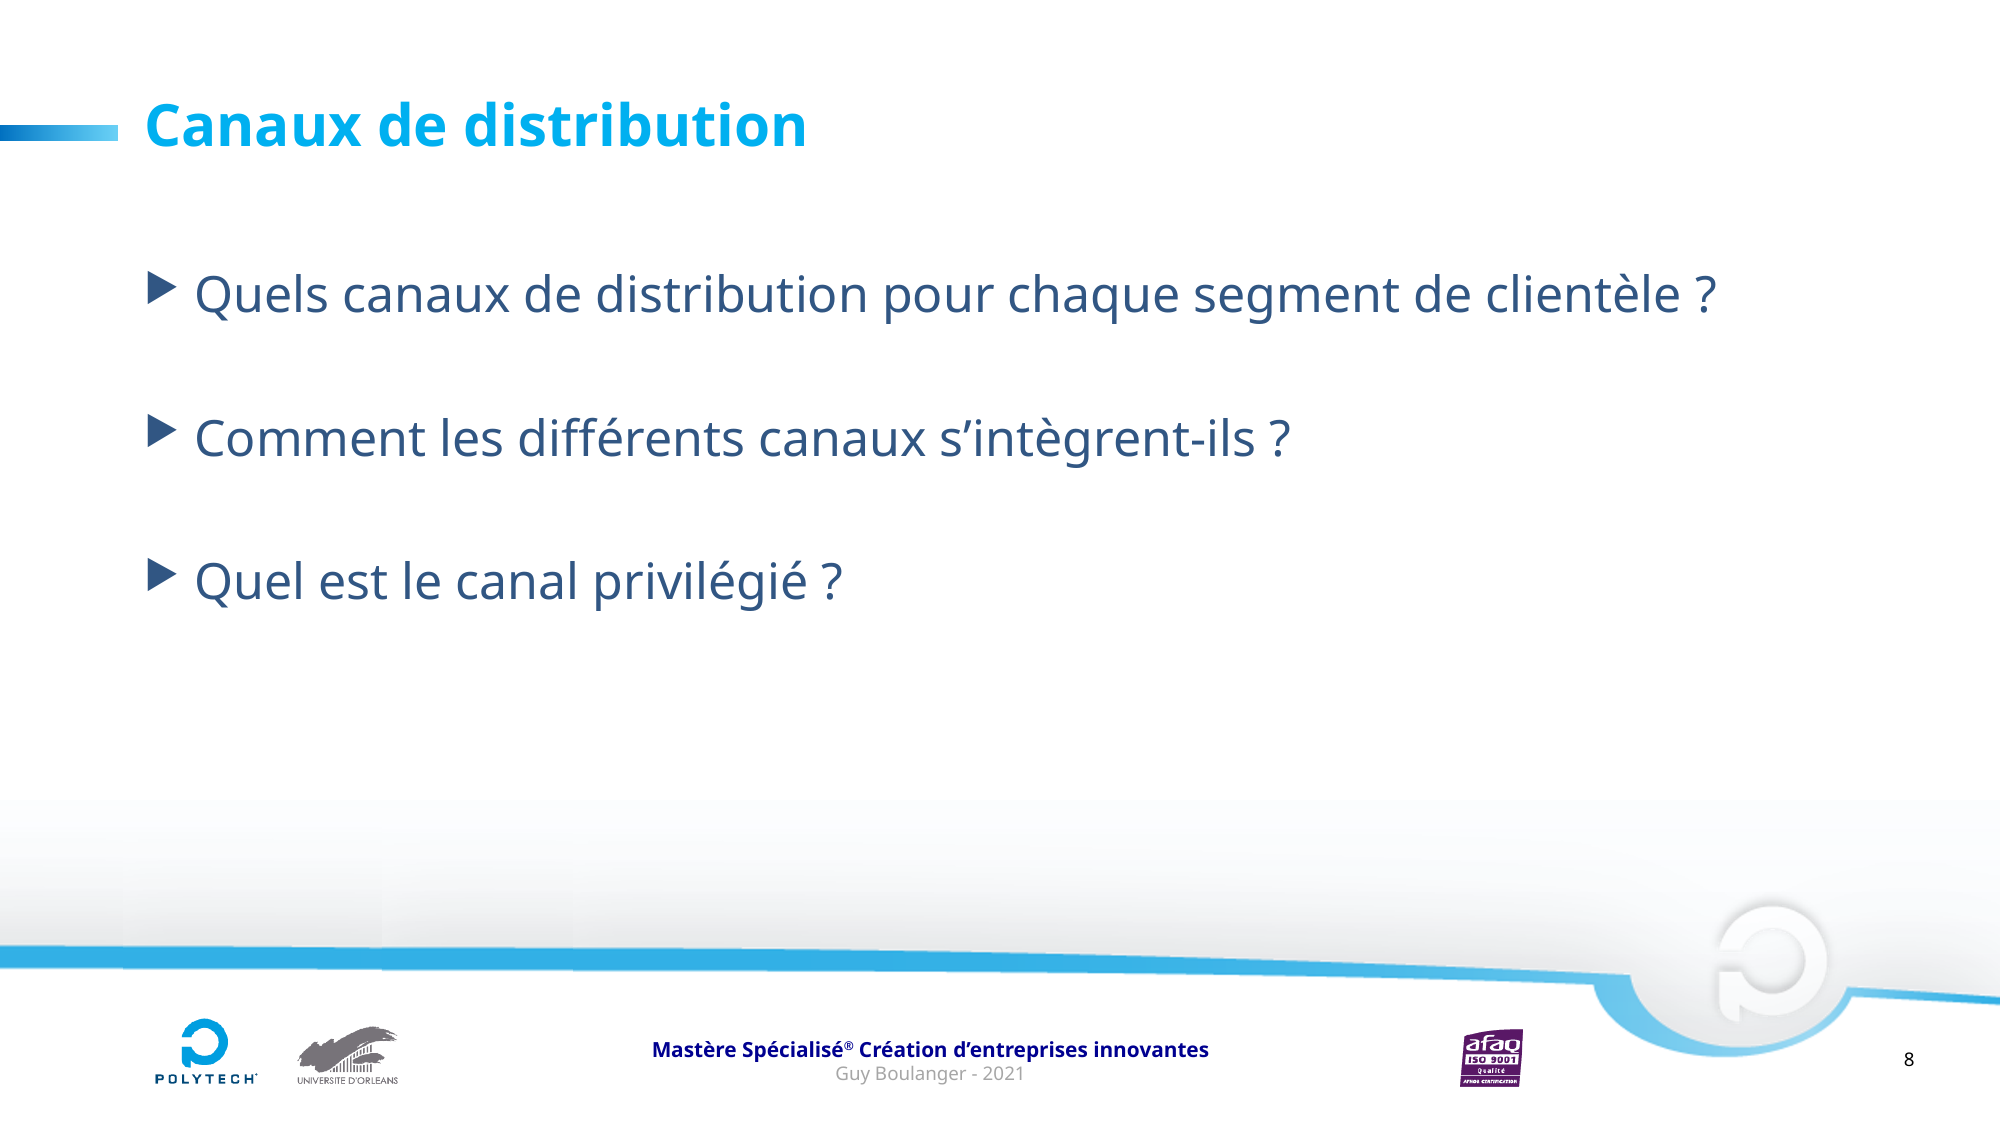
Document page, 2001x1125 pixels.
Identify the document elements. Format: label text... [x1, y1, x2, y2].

picture [0, 800, 2000, 1125]
title Canaux de distribution [129, 29, 1930, 218]
list Quels canaux de distribution pour chaque segment de clientèle ? Comment les différents canaux s’intègrent-ils ? Quel est le canal privilégié ? [129, 255, 1950, 940]
footer Mastère Spécialisé® Création d’entreprises innovantes Guy Boulanger - 2021 [402, 1035, 1459, 1085]
